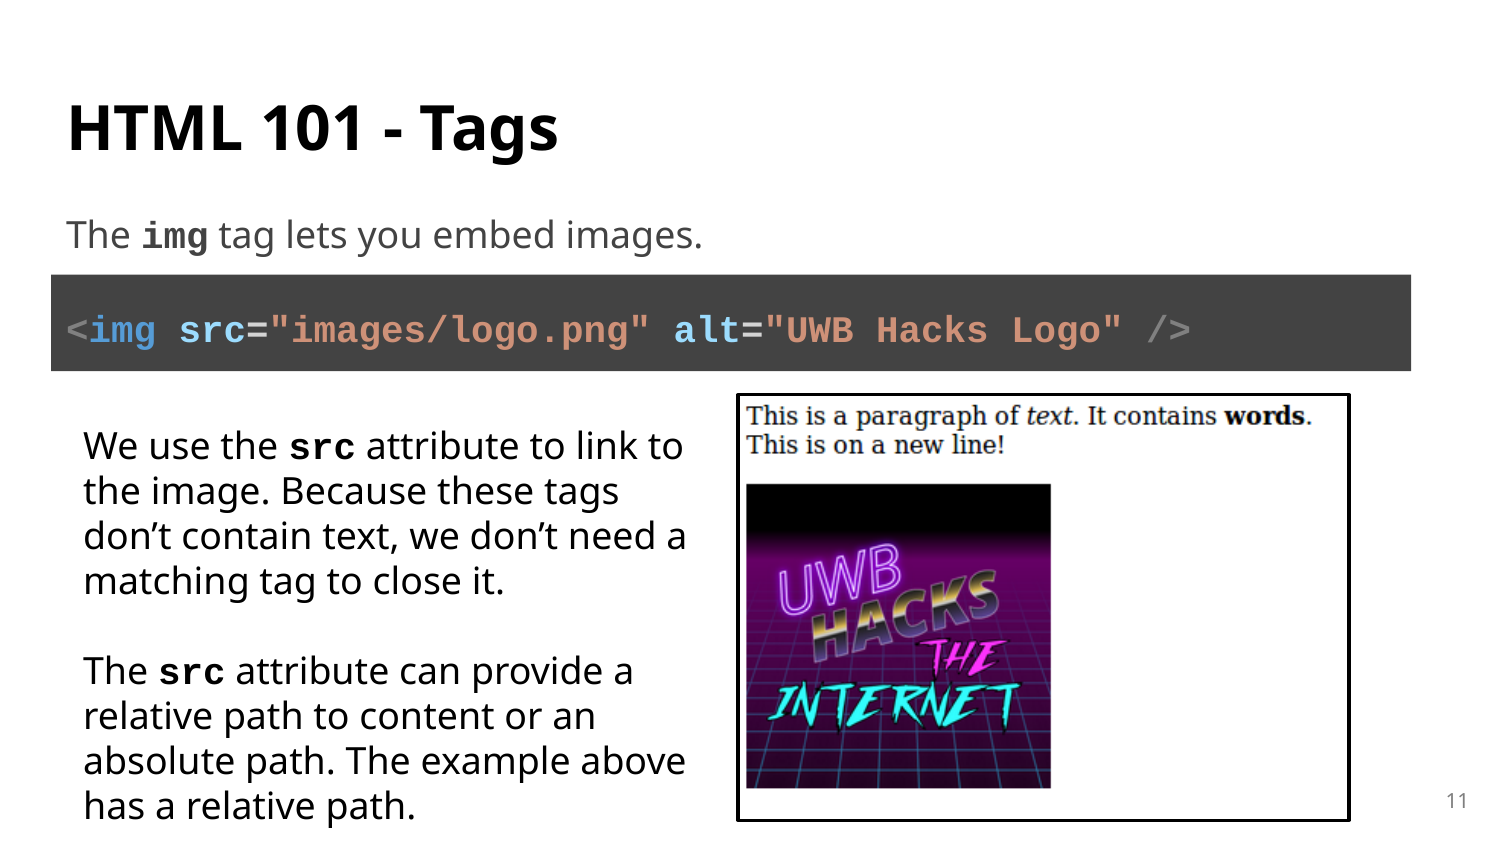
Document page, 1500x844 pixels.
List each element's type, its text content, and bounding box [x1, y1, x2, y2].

list The img tag lets you embed images. [51, 189, 886, 274]
title HTML 101 - Tags [51, 72, 1449, 176]
picture [739, 396, 1348, 819]
text_box We use the src attribute to link to the image. Because these tags don’t contain text, we don’t need a matching tag to close it. The src attribute can provide a relative path to content or an absolute path. The example above has a relative path. [68, 406, 715, 709]
text_box <img src="images/logo.png" alt="UWB Hacks Logo" /> [51, 274, 1412, 372]
slide_number <number> [1394, 769, 1484, 834]
